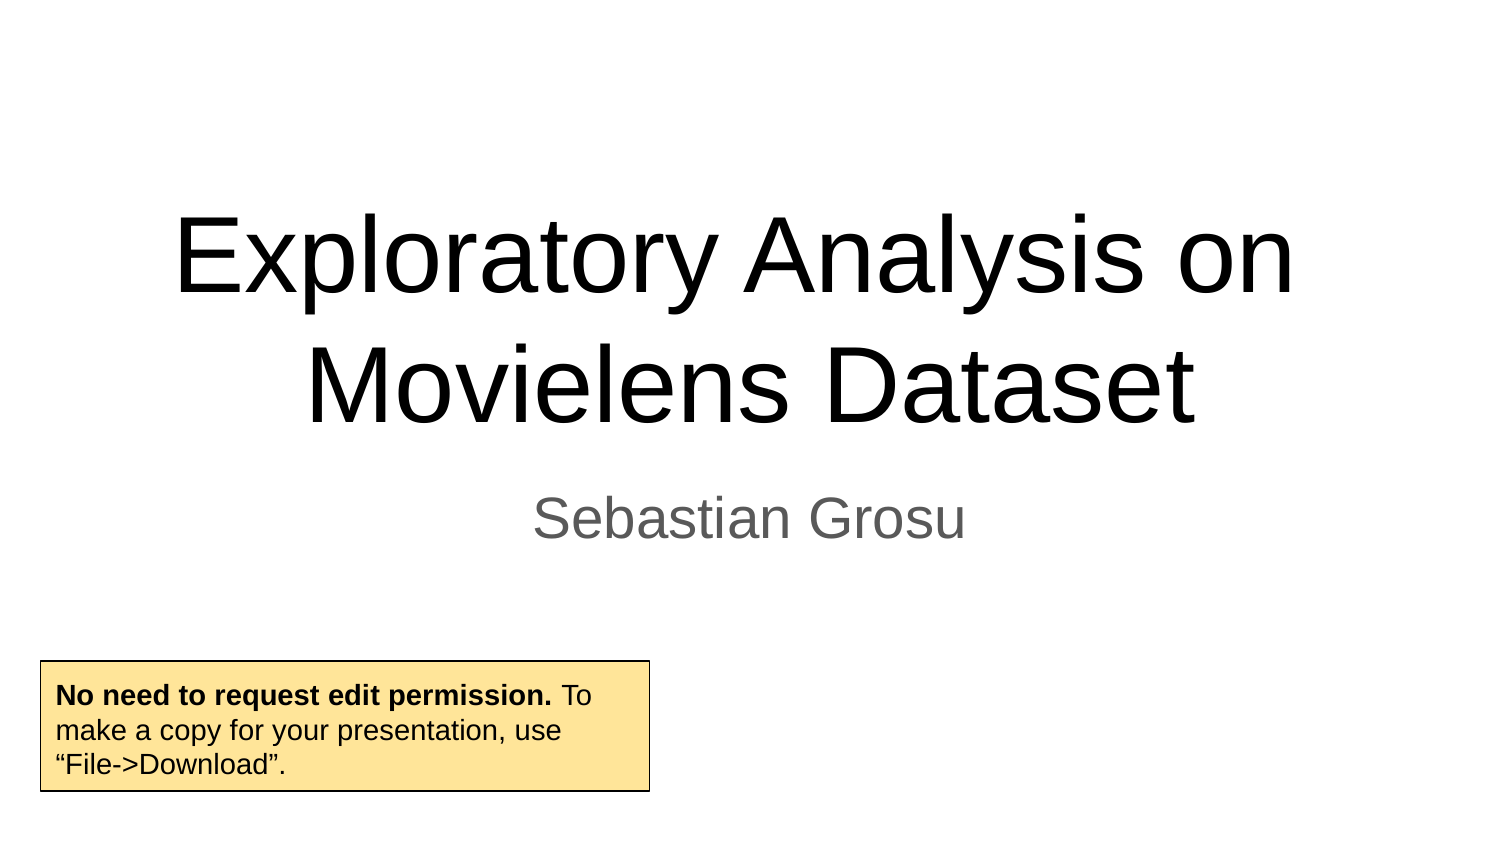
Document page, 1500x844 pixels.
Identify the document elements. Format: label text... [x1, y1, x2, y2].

text_box No need to request edit permission. To make a copy for your presentation, use “File->Download”. [40, 660, 650, 791]
subtitle Sebastian Grosu [51, 464, 1449, 595]
title Exploratory Analysis on Movielens Dataset [51, 122, 1449, 459]
